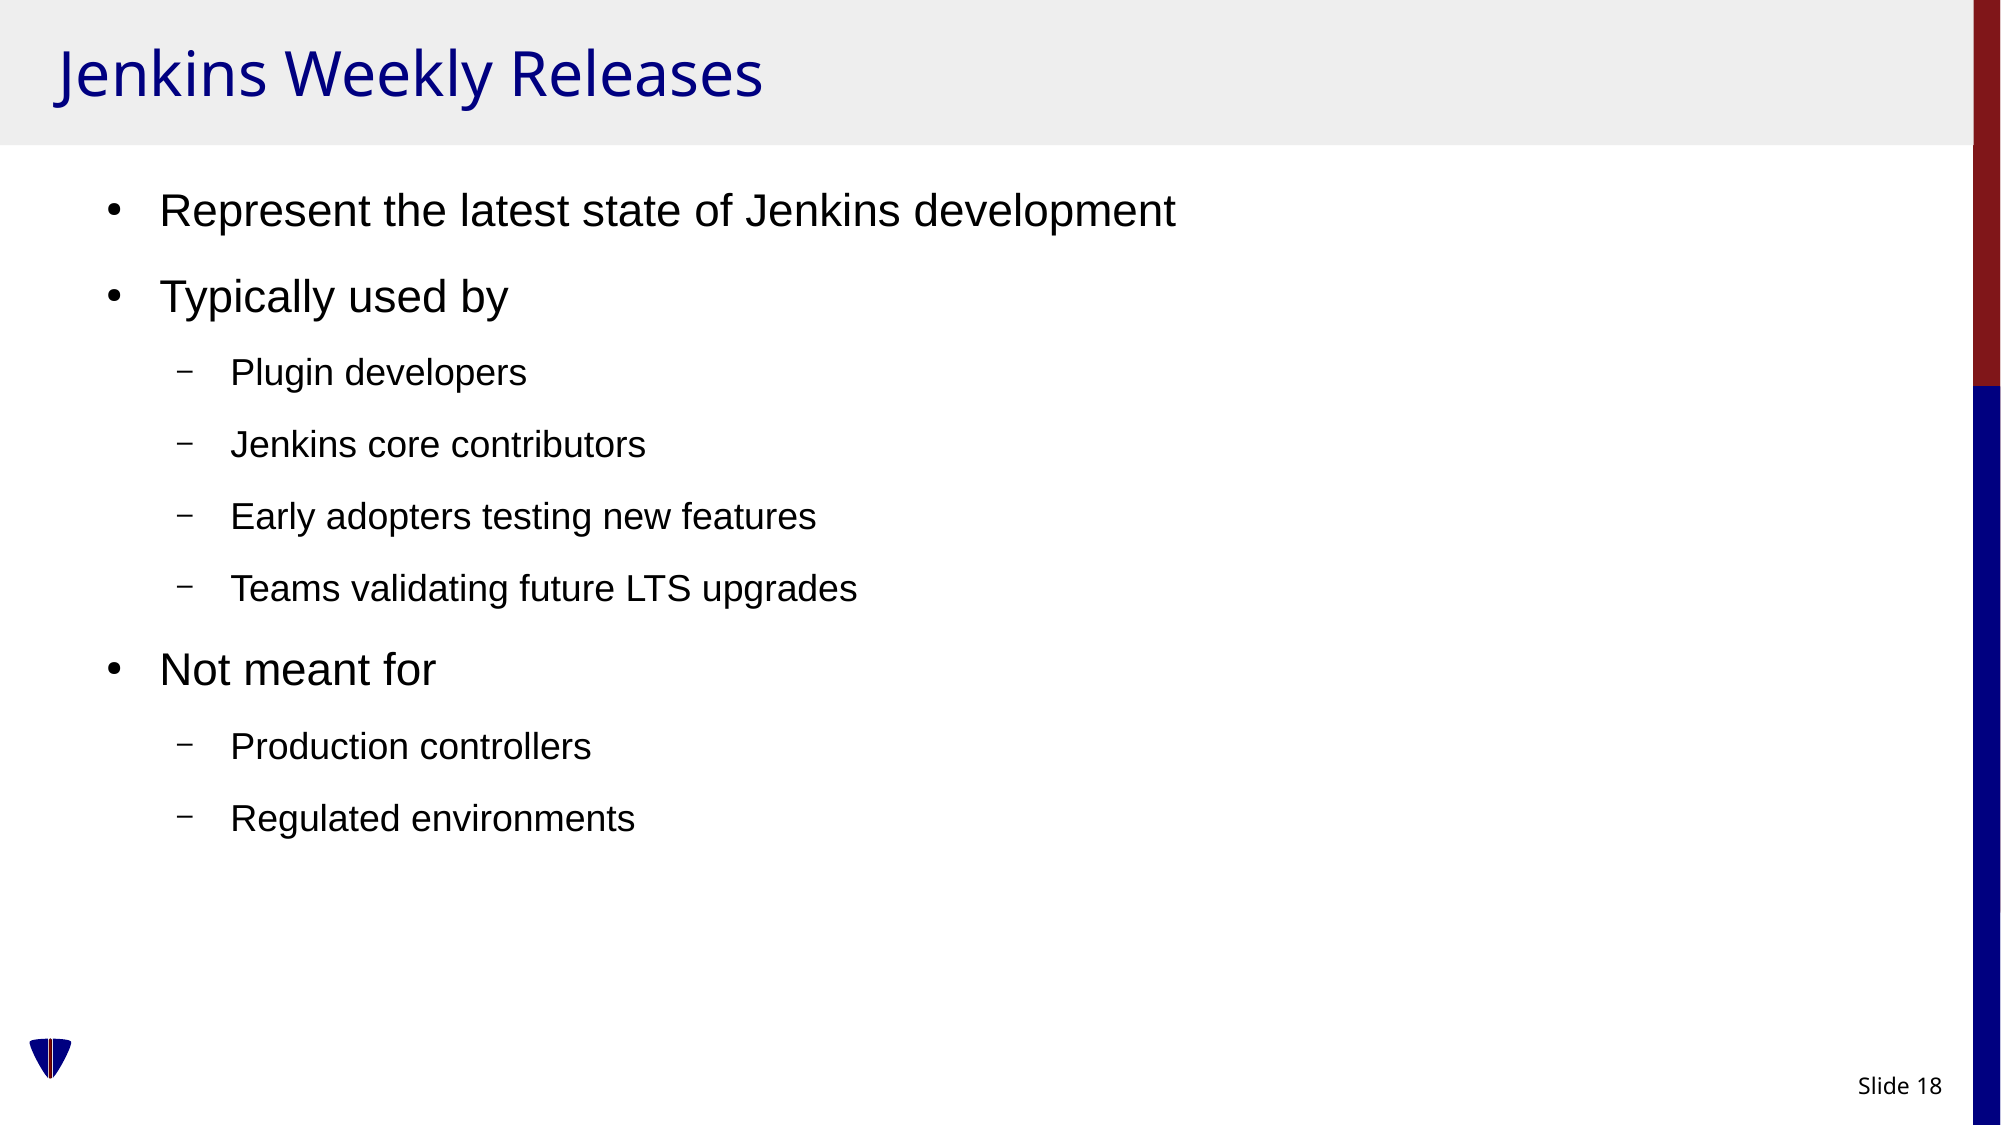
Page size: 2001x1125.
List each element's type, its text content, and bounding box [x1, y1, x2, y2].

list Represent the latest state of Jenkins development Typically used by Plugin developers Jenkins core contributors Early adopters testing new features Teams validating future LTS upgrades Not meant for Production controllers Regulated environments [88, 177, 1861, 1034]
title Jenkins Weekly Releases [0, 0, 1974, 146]
